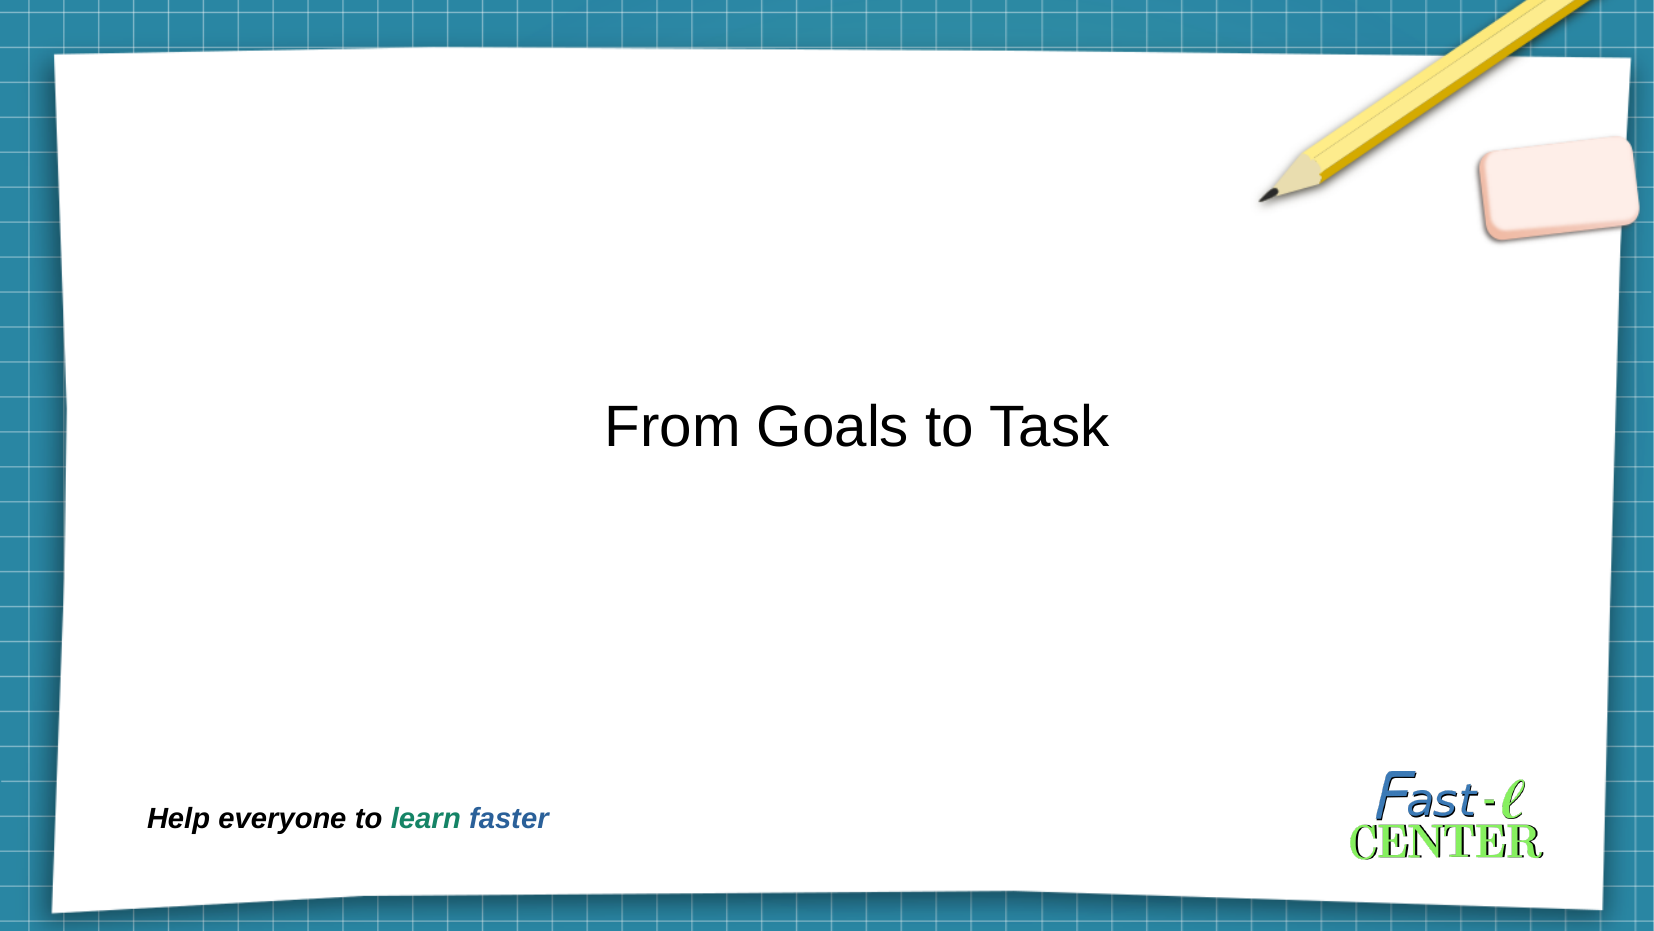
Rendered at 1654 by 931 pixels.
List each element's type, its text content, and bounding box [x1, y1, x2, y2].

text_box Help everyone to learn faster [132, 791, 658, 839]
picture [0, 0, 1654, 931]
text_box From Goals to Task [590, 386, 1126, 467]
